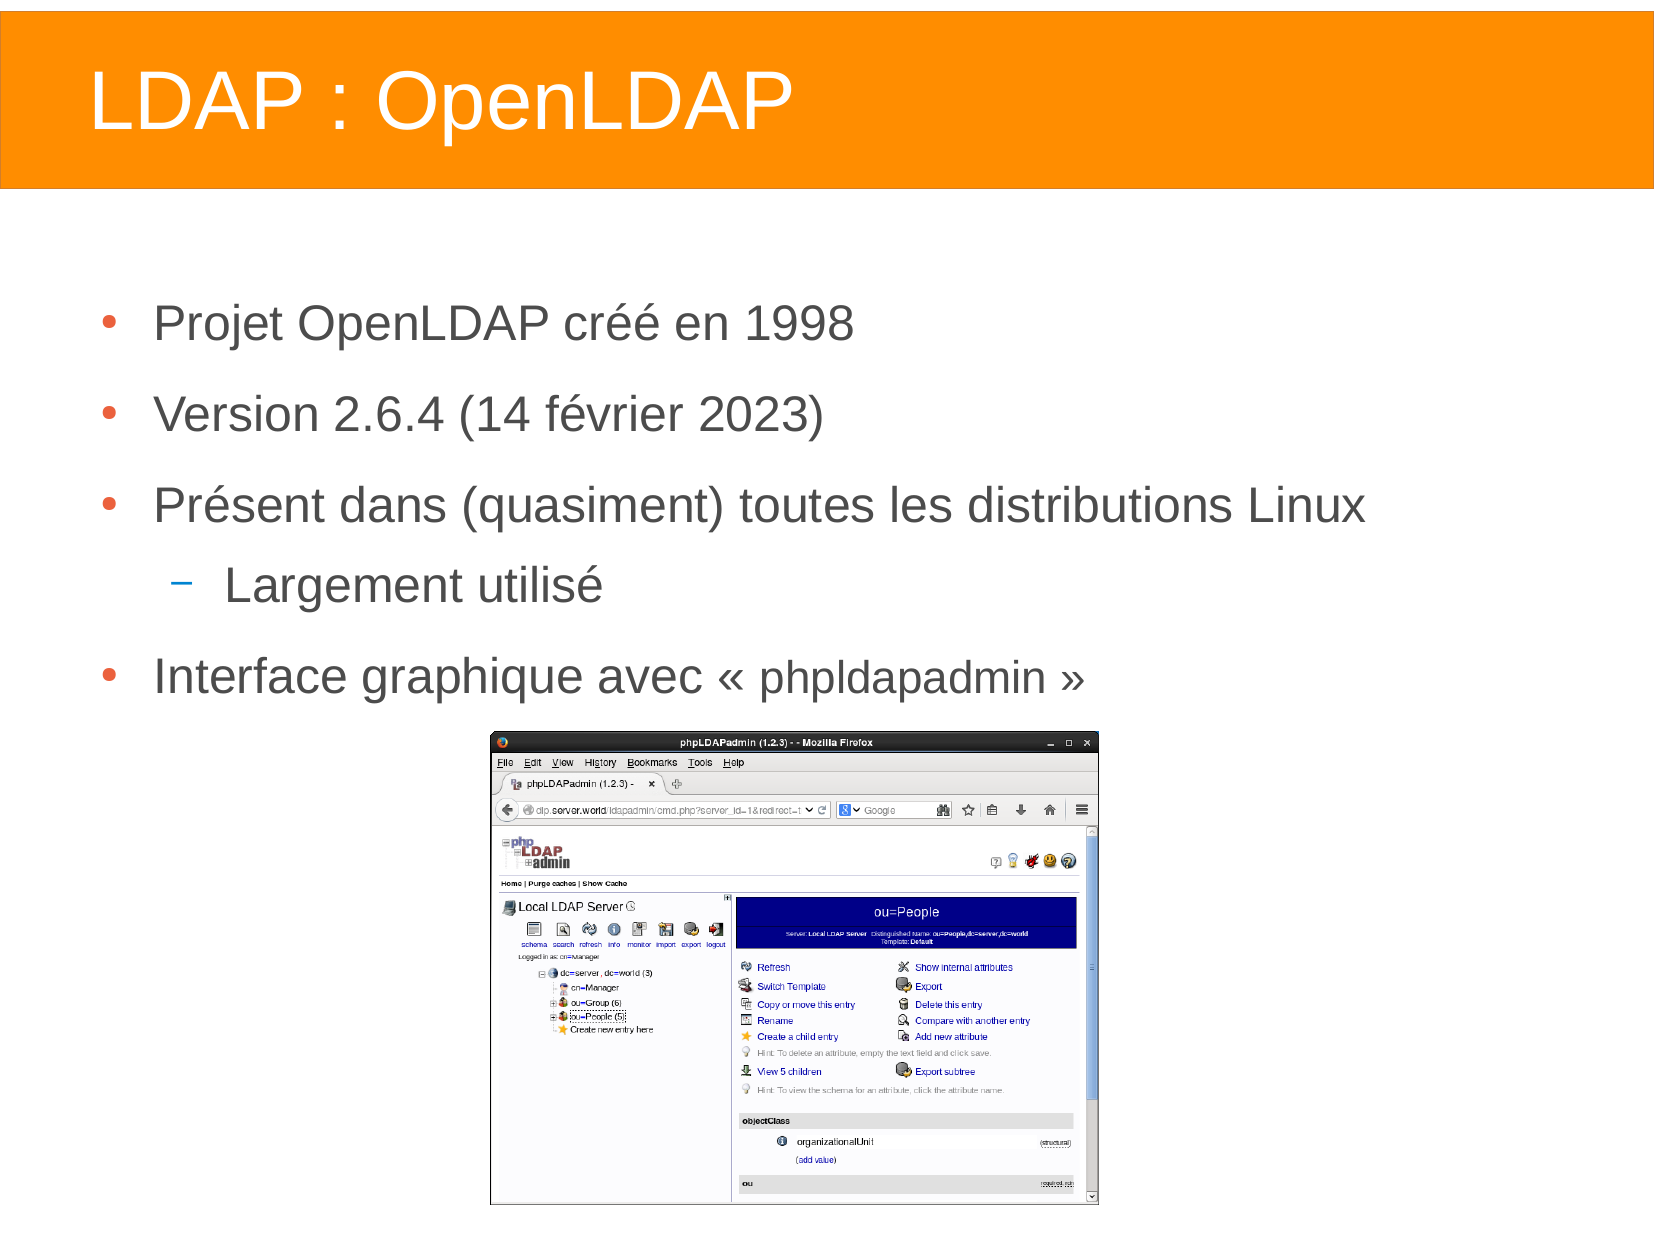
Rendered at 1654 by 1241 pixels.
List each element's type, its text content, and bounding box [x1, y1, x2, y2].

title LDAP : OpenLDAP [0, 11, 1654, 189]
list Projet OpenLDAP créé en 1998 Version 2.6.4 (14 février 2023) Présent dans (quasiment) toutes les distributions Linux Largement utilisé Interface graphique avec « phpldapadmin » [82, 295, 1571, 1123]
picture [490, 731, 1099, 1205]
